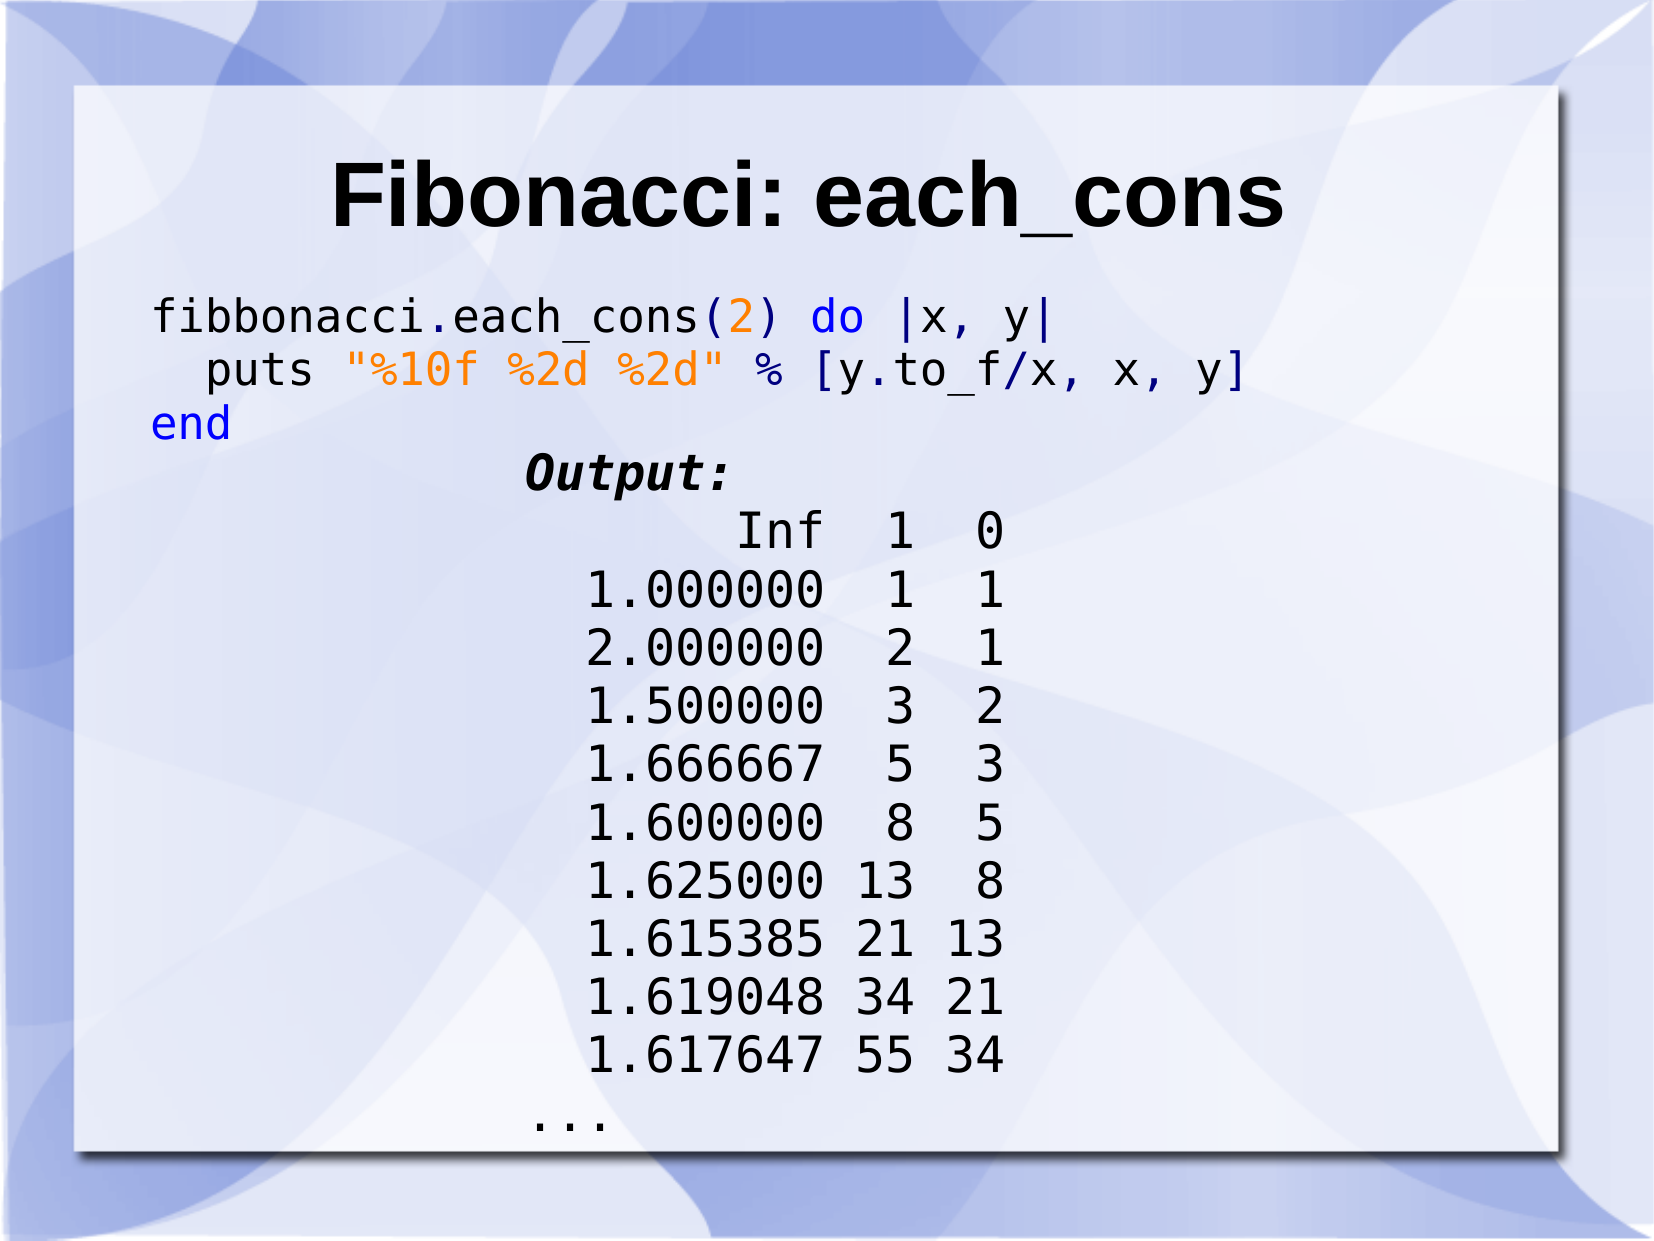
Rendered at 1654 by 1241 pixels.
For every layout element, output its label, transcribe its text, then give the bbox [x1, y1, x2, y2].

picture [0, 0, 1654, 1241]
text_box fibbonacci.each_cons(2) do |x, y| puts "%10f %2d %2d" % [y.to_f/x, x, y] end [150, 290, 1388, 451]
title Fibonacci: each_cons [82, 90, 1536, 298]
text_box Output: Inf 1 0 1.000000 1 1 2.000000 2 1 1.500000 3 2 1.666667 5 3 1.600000 8 5 1.625000 13 8 1.615385 21 13 1.619048 34 21 1.617647 55 34 ... [525, 451, 1163, 1143]
